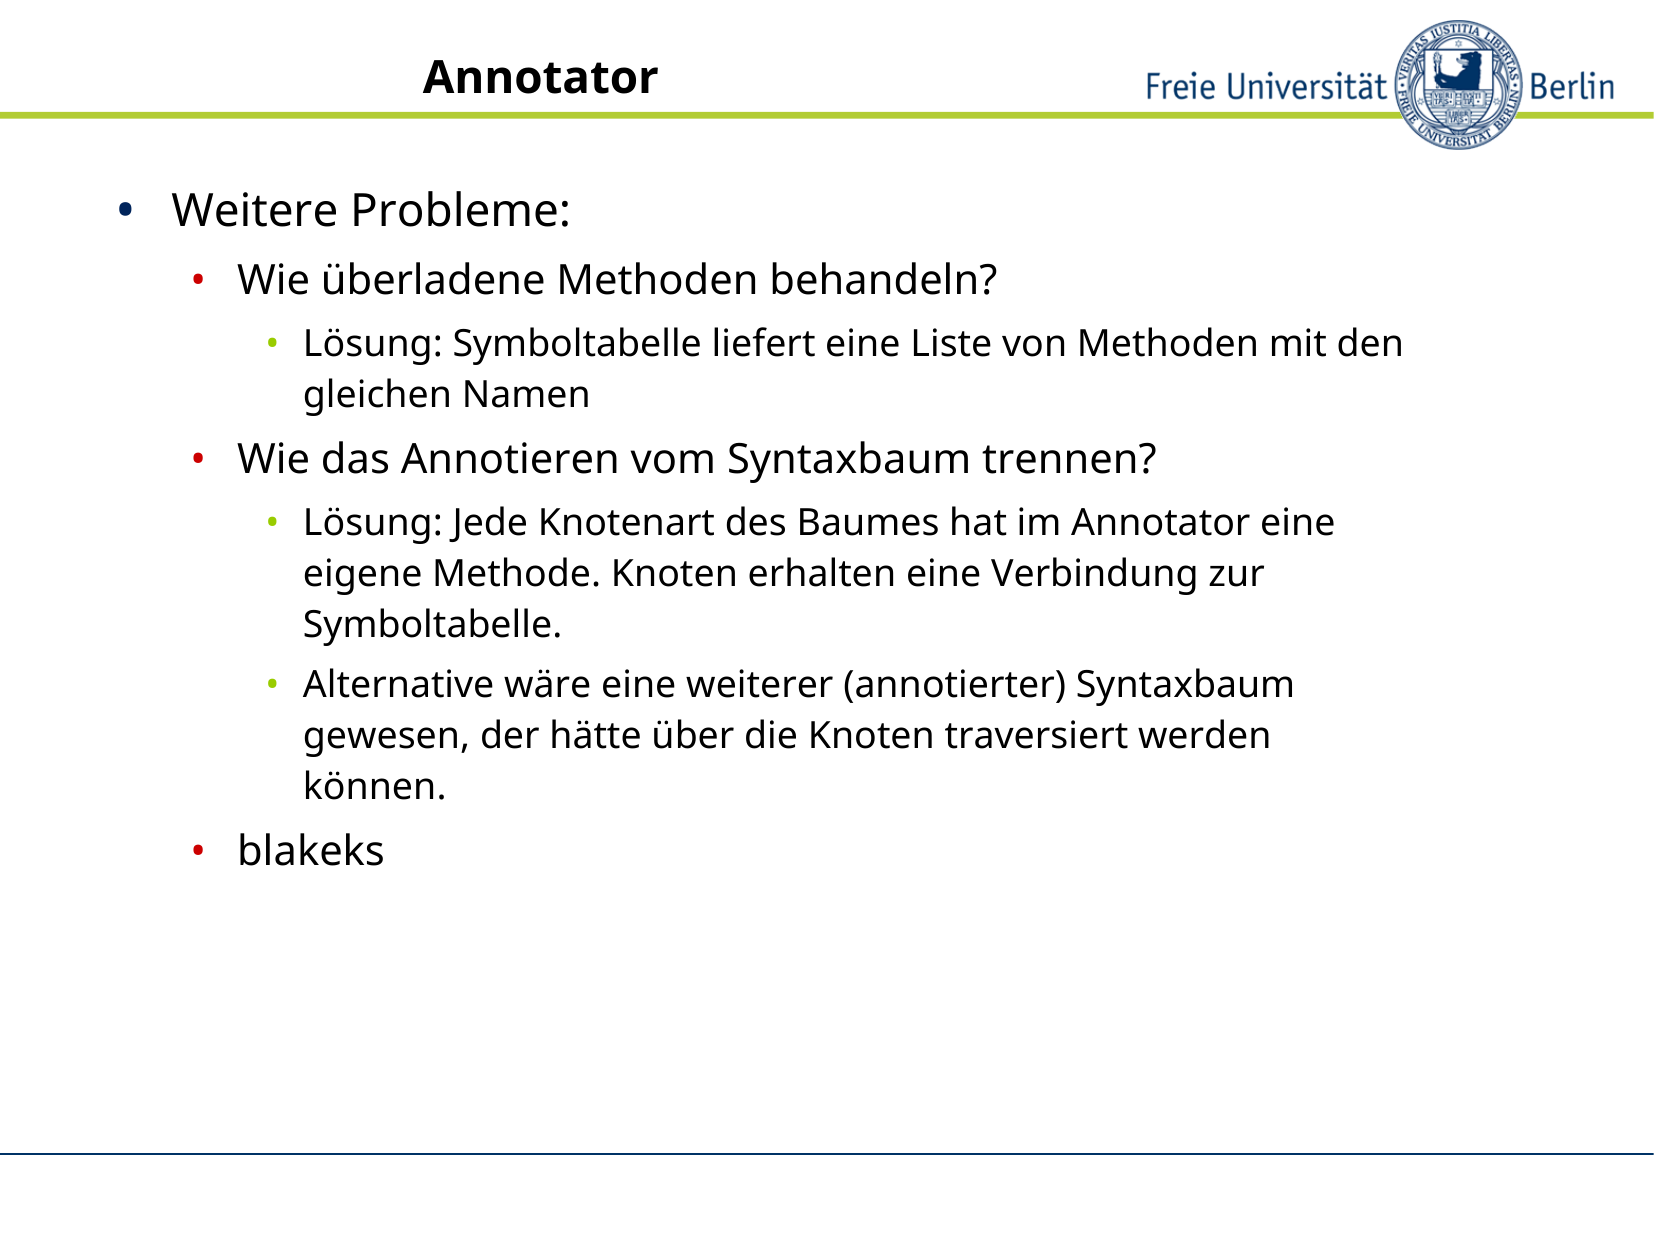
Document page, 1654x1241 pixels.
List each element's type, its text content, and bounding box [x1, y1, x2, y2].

picture [1139, 145, 1620, 151]
title Annotator [422, 7, 1654, 145]
list Weitere Probleme: Wie überladene Methoden behandeln? Lösung: Symboltabelle liefert eine Liste von Methoden mit den gleichen Namen Wie das Annotieren vom Syntaxbaum trennen? Lösung: Jede Knotenart des Baumes hat im Annotator eine eigene Methode. Knoten erhalten eine Verbindung zur Symboltabelle. Alternative wäre eine weiterer (annotierter) Syntaxbaum gewesen, der hätte über die Knoten traversiert werden können. blakeks [115, 177, 1418, 981]
